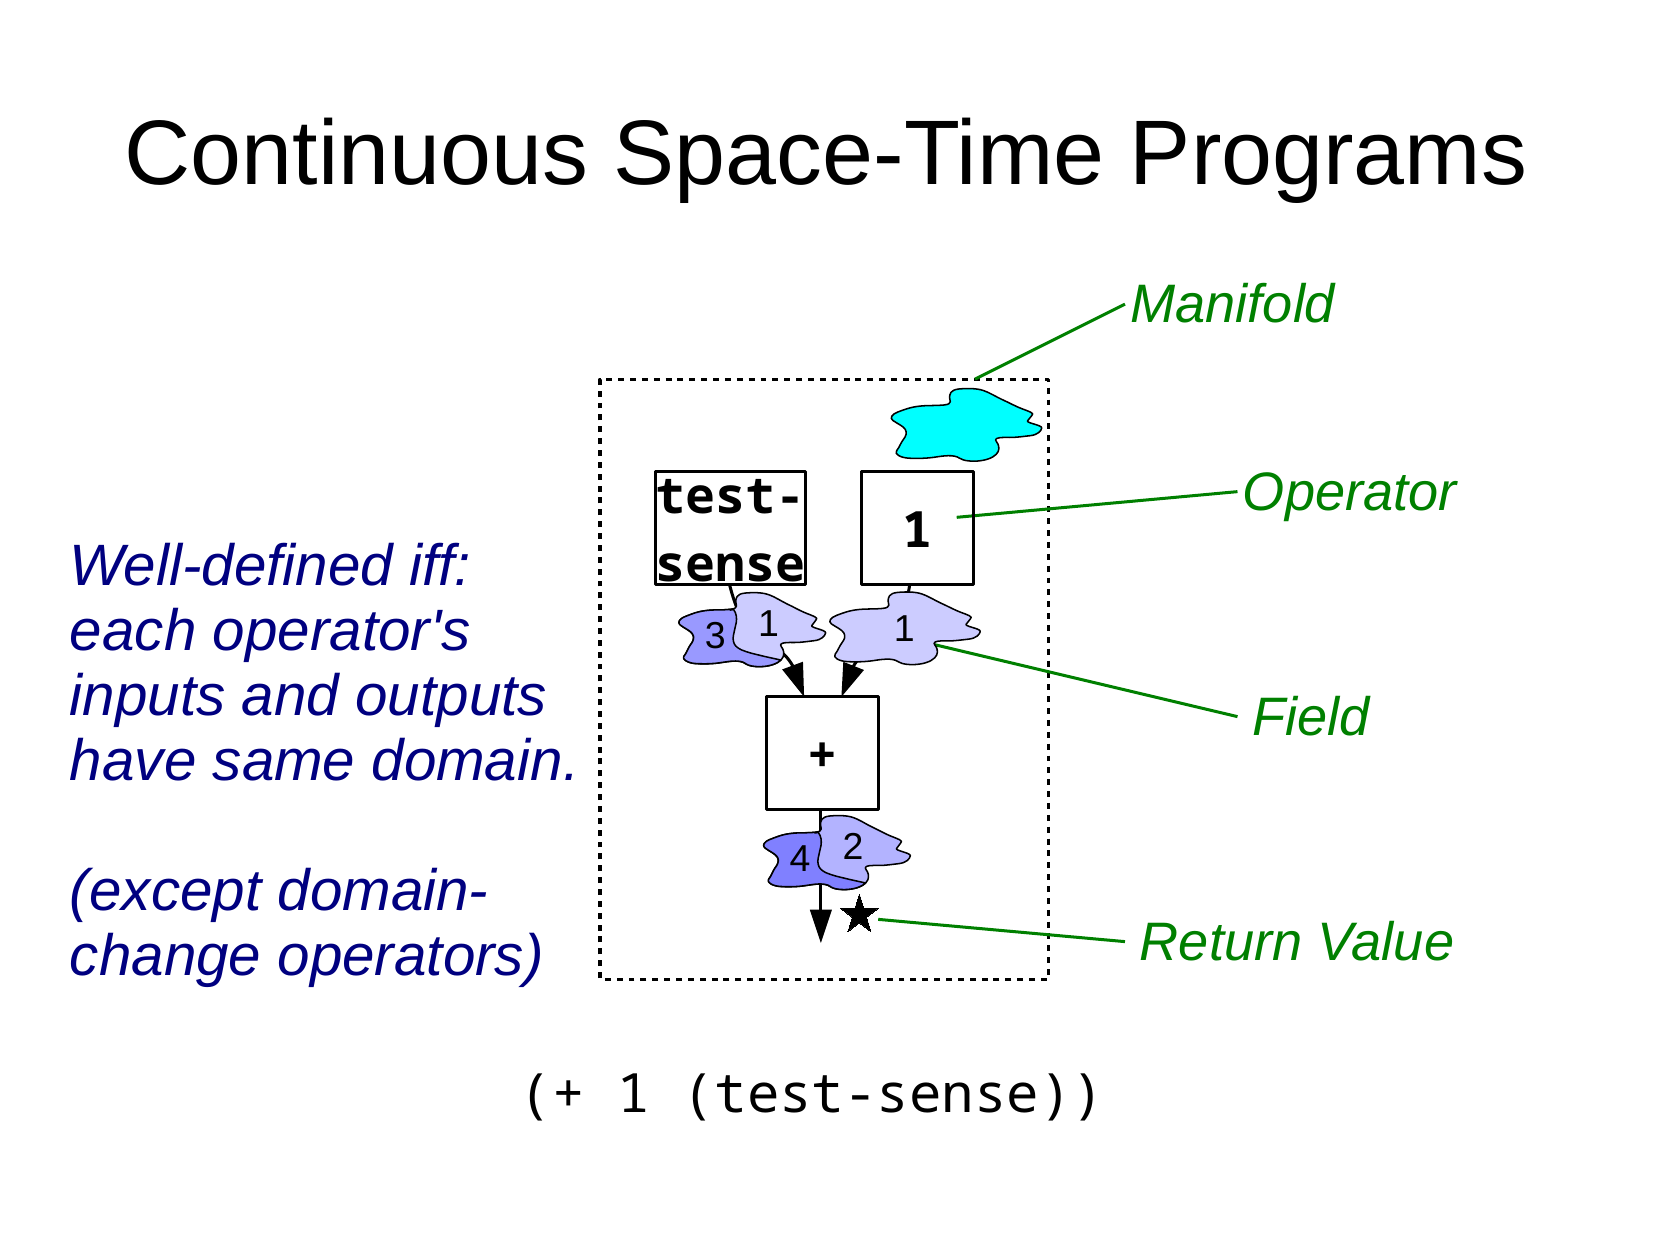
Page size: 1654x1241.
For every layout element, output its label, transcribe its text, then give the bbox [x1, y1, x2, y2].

text_box 1 [743, 594, 794, 652]
text_box (+ 1 (test-sense)) [519, 1054, 1134, 1109]
text_box 2 [828, 817, 879, 875]
text_box Field [1237, 678, 1385, 755]
text_box [735, 592, 784, 667]
text_box Manifold [1115, 266, 1351, 342]
text_box [891, 388, 1042, 462]
text_box + [766, 696, 879, 810]
text_box [678, 614, 690, 632]
text_box [840, 894, 879, 932]
text_box Return Value [1125, 904, 1469, 980]
text_box [768, 869, 774, 886]
text_box 1 [827, 591, 981, 666]
text_box test- sense [655, 471, 806, 585]
text_box 3 [690, 606, 741, 664]
title Continuous Space-Time Programs [82, 49, 1571, 257]
text_box [820, 815, 869, 890]
text_box [763, 837, 774, 854]
text_box 4 [774, 829, 826, 887]
text_box [794, 607, 826, 643]
text_box Well-defined iff: each operator's inputs and outputs have same domain. (except domain-change operators) [55, 525, 618, 995]
text_box [879, 830, 911, 866]
text_box 1 [861, 471, 974, 585]
text_box Operator [1228, 453, 1472, 530]
text_box [683, 645, 690, 663]
